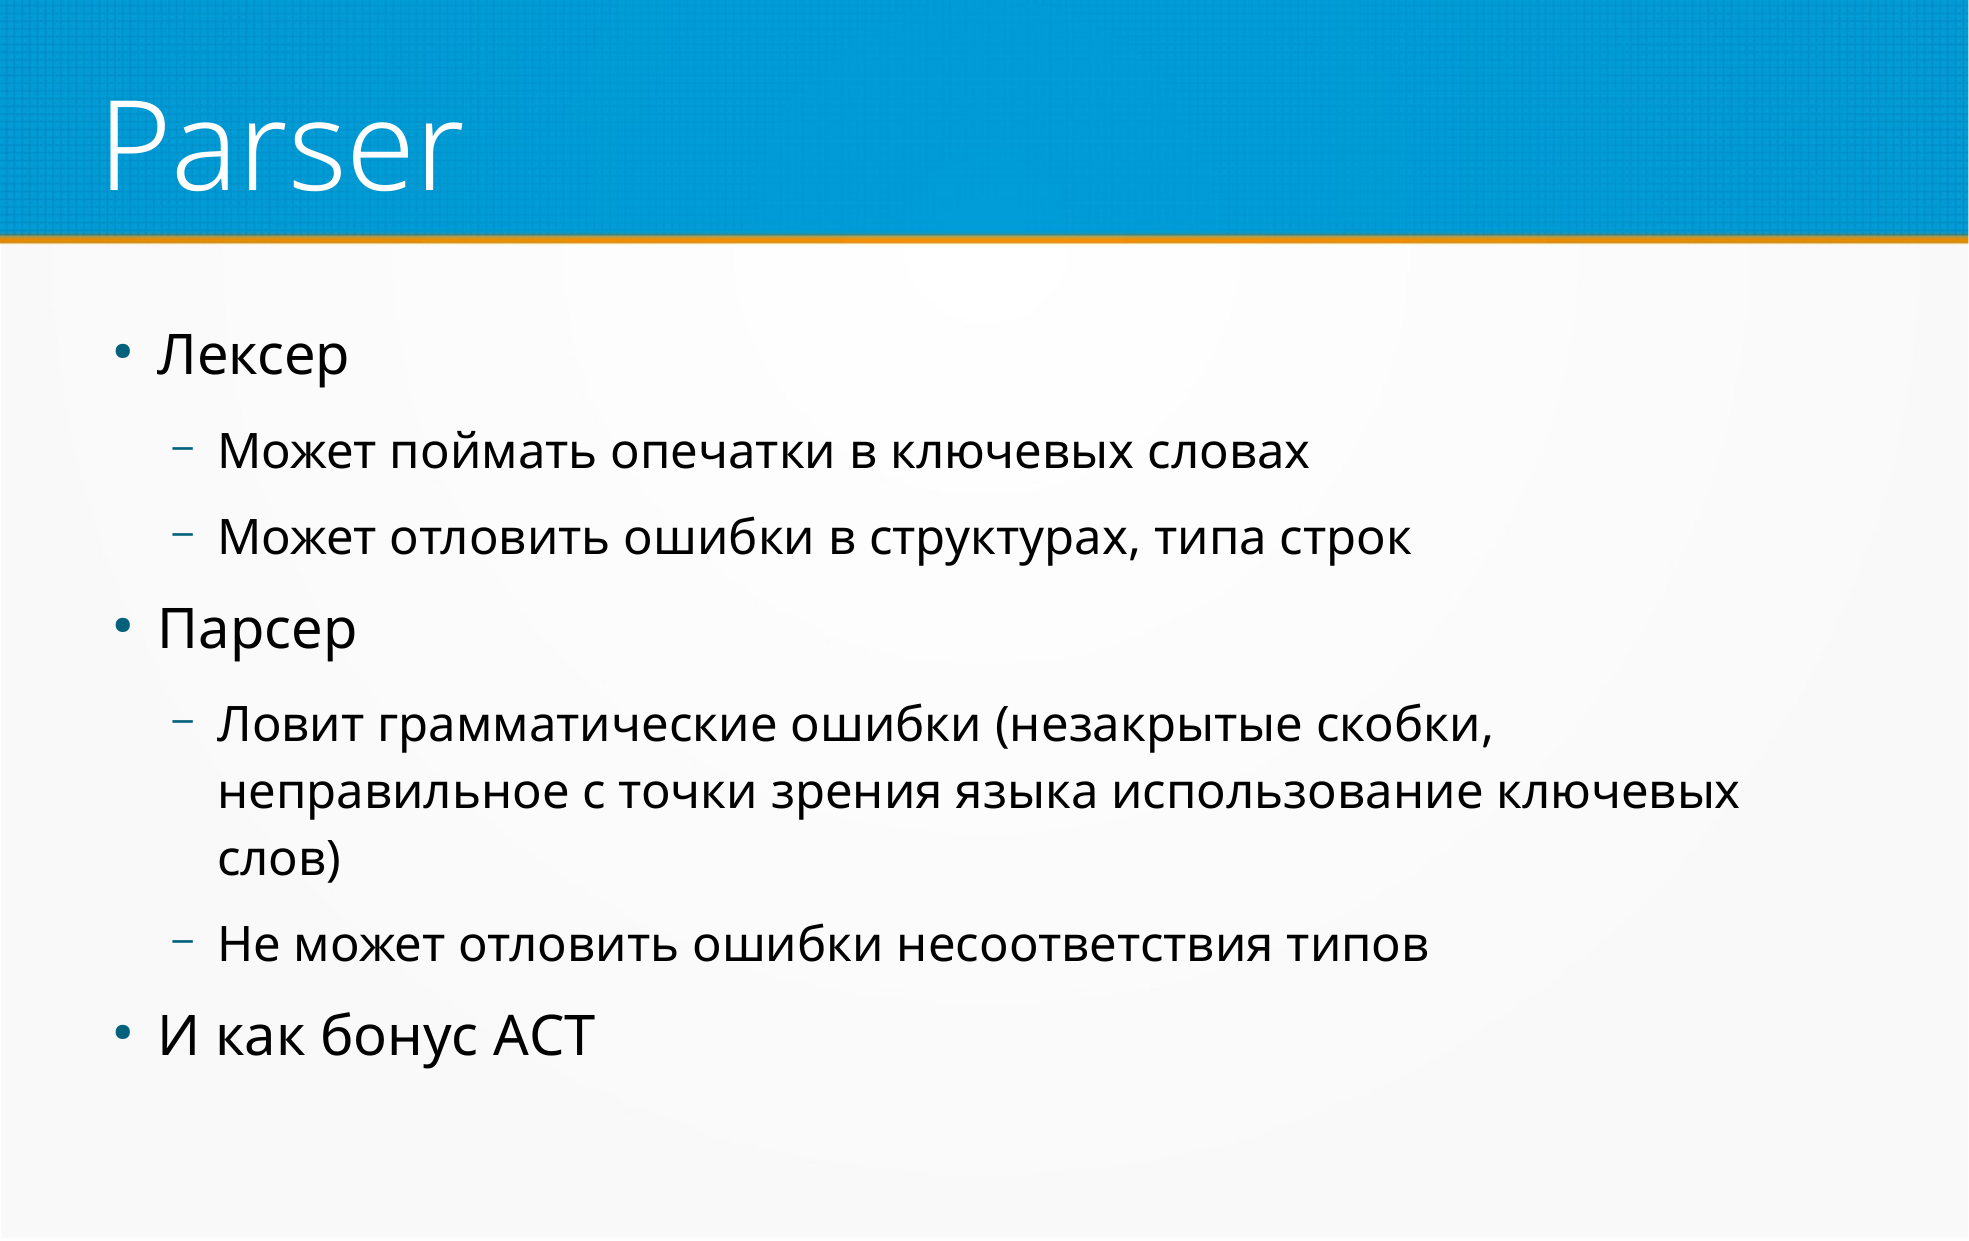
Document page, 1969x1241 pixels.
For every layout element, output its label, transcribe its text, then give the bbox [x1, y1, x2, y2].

title Parser [98, 19, 1870, 227]
picture [0, 233, 1969, 1241]
list Лексер Может поймать опечатки в ключевых словах Может отловить ошибки в структурах, типа строк Парсер Ловит грамматические ошибки (незакрытые скобки, неправильное с точки зрения языка использование ключевых слов) Не может отловить ошибки несоответствия типов И как бонус АСТ [98, 315, 1861, 1081]
